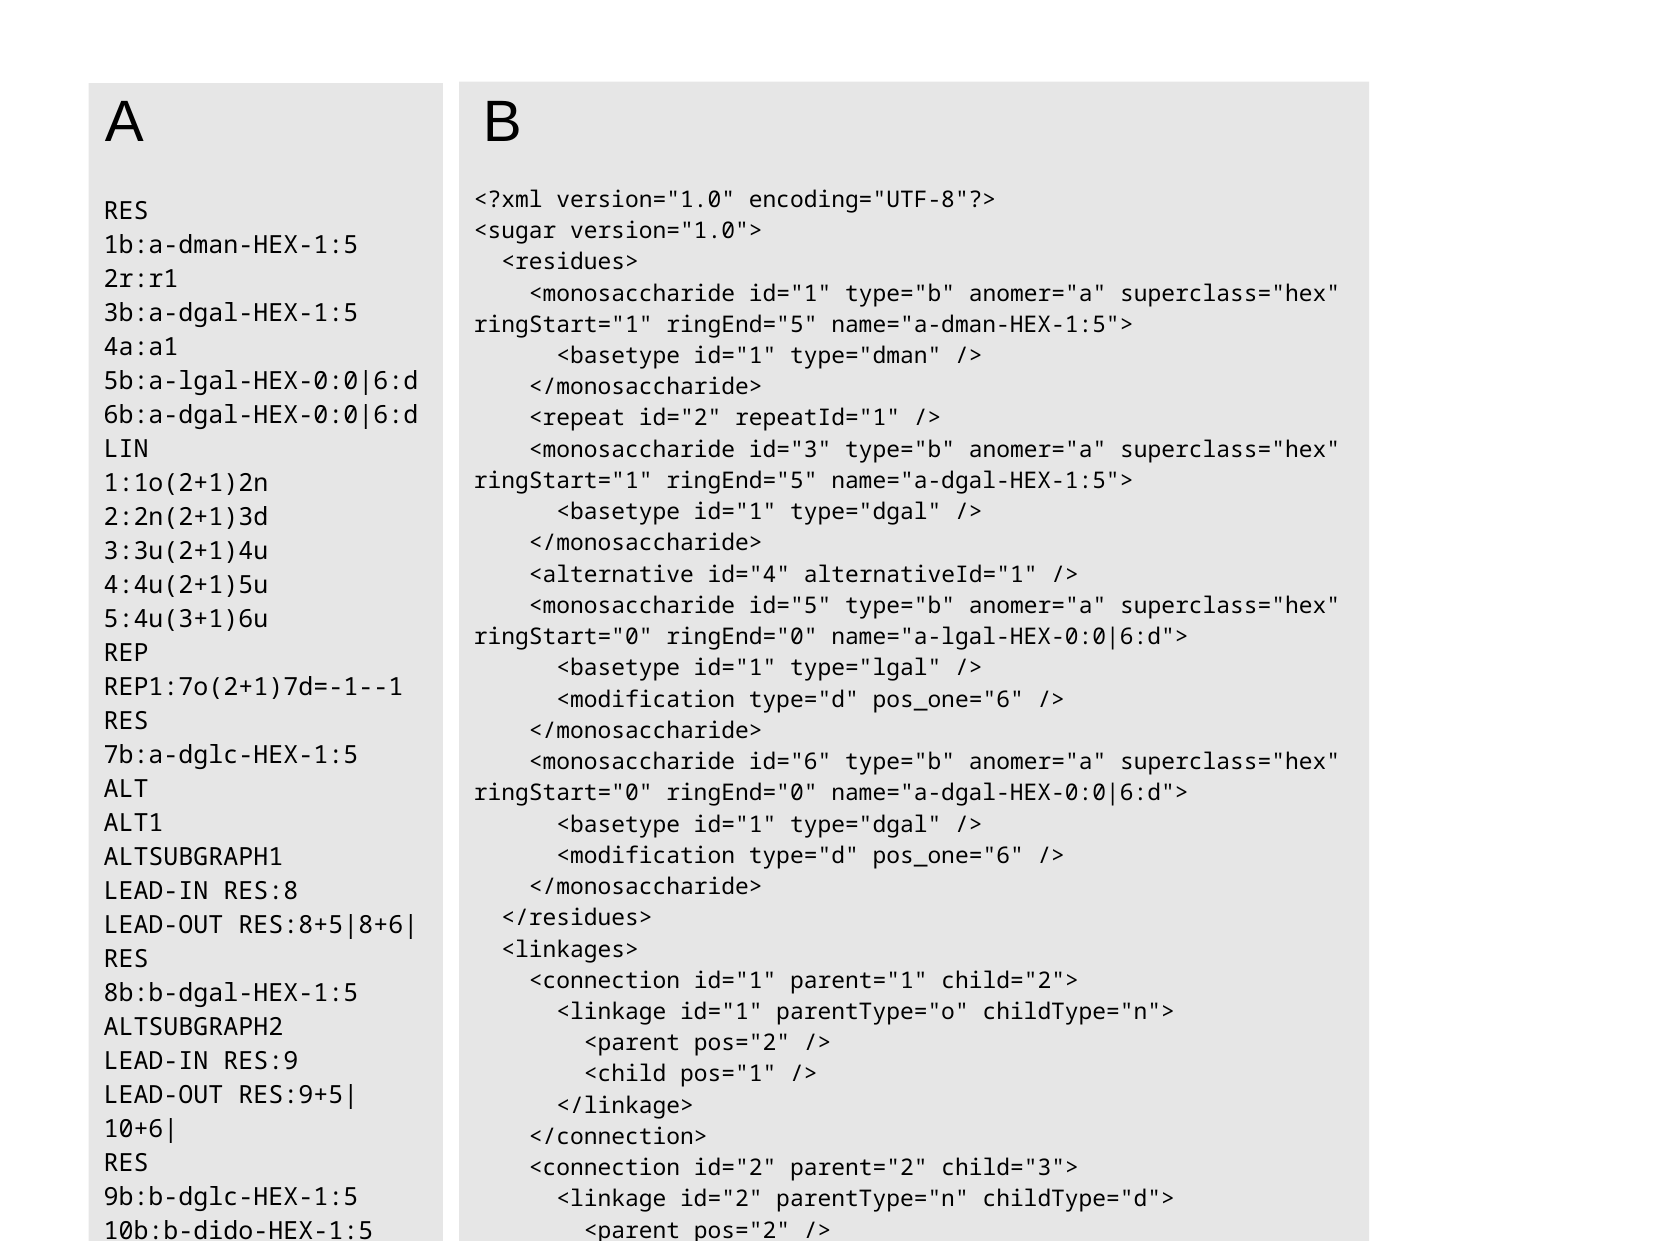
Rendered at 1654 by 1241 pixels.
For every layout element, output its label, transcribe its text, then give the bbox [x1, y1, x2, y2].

text_box <?xml version="1.0" encoding="UTF-8"?> <sugar version="1.0"> <residues> <monosaccharide id="1" type="b" anomer="a" superclass="hex" ringStart="1" ringEnd="5" name="a-dman-HEX-1:5"> <basetype id="1" type="dman" /> </monosaccharide> <repeat id="2" repeatId="1" /> <monosaccharide id="3" type="b" anomer="a" superclass="hex" ringStart="1" ringEnd="5" name="a-dgal-HEX-1:5"> <basetype id="1" type="dgal" /> </monosaccharide> <alternative id="4" alternativeId="1" /> <monosaccharide id="5" type="b" anomer="a" superclass="hex" ringStart="0" ringEnd="0" name="a-lgal-HEX-0:0|6:d"> <basetype id="1" type="lgal" /> <modification type="d" pos_one="6" /> </monosaccharide> <monosaccharide id="6" type="b" anomer="a" superclass="hex" ringStart="0" ringEnd="0" name="a-dgal-HEX-0:0|6:d"> <basetype id="1" type="dgal" /> <modification type="d" pos_one="6" /> </monosaccharide> </residues> <linkages> <connection id="1" parent="1" child="2"> <linkage id="1" parentType="o" childType="n"> <parent pos="2" /> <child pos="1" /> </linkage> </connection> <connection id="2" parent="2" child="3"> <linkage id="2" parentType="n" childType="d"> <parent pos="2" /> <child pos="1" /> </linkage> </connection> <connection id="3" parent="3" child="4"> <linkage id="3" parentType="x" childType="x"> <parent pos="2" /> <child pos="1" /> </linkage> </connection> <connection id="4" parent="4" child="5"> <linkage id="4" parentType="x" childType="x"> <parent pos="2" /> <child pos="1" /> </linkage> </connection> <connection id="5" parent="4" child="6"> <linkage id="5" parentType="x" childType="x"> <parent pos="3" /> <child pos="1" /> </linkage> </connection> </linkages> <repeat> <unit id="1" minOccur="-1" maxOccur="-1"> <residues> <monosaccharide id="7" type="b" anomer="a" superclass="hex" ringStart="1" ringEnd="5" name="a-dglc-HEX-1:5"> <basetype id="1" type="dglc" /> </monosaccharide> </residues> <linkages /> <internalLinkage parent="7" child="7"> <linkage id="6" parentType="o" childType="d"> <parent pos="2" /> <child pos="1" /> </linkage> </internalLinkage> </unit> </repeat> <underDeterminedSubtrees> <tree id="1" probLow="40.0" probUp="60.0"> <residues> <monosaccharide id="8" type="b" anomer="a" superclass="hex" ringStart="0" ringEnd="0" name="a-lgal-HEX-0:0|6:d"> <basetype id="1" type="lgal" /> <modification type="d" pos_one="6" /> </monosaccharide> </residues> <linkages /> <parents> <parent res_id="7" /> </parents> <connection> <linkage id="7" parentType="x" childType="x"> <parent pos="4" /> <child pos="1" /> </linkage> </connection> </tree> <tree id="2" probLow="100.0" probUp="100.0"> <residues> <monosaccharide id="9" type="b" anomer="b" superclass="non" ringStart="0" ringEnd="0" name="b-dgro-dgal-NON-0:0|1:a|2:keto|3:d"> <basetype id="1" type="dgro" /> <basetype id="2" type="dgal" /> <modification type="a" pos_one="1" /> <modification type="keto" pos_one="2" /> <modification type="d" pos_one="3" /> </monosaccharide> <substituent id="10" type="s" name="n-acetyl" /> </residues> <linkages> <connection id="6" parent="9" child="10"> <linkage id="8" parentType="d" childType="n"> <parent pos="5" /> <child pos="1" /> </linkage> </connection> </linkages> <parents> <parent res_id="3" /> <parent res_id="1" /> </parents> <connection> <linkage id="9" parentType="x" childType="x"> <parent pos="2" /> <child pos="1" /> </linkage> </connection> </tree> </underDeterminedSubtrees> <alternative> <unit id="1"> <substructure> <residues> <monosaccharide id="11" type="b" anomer="b" superclass="hex" ringStart="1" ringEnd="5" name="b-dgal-HEX-1:5"> <basetype id="1" type="dgal" /> </monosaccharide> </residues> <linkages /> <lead_in residue_id="11" /> <lead_out residue_id="11" connected_to="5" /> <lead_out residue_id="11" connected_to="6" /> </substructure> <substructure> <residues> <monosaccharide id="12" type="b" anomer="b" superclass="hex" ringStart="1" ringEnd="5" name="b-dglc-HEX-1:5"> <basetype id="1" type="dglc" /> </monosaccharide> <monosaccharide id="13" type="b" anomer="b" superclass="hex" ringStart="1" ringEnd="5" name="b-dido-HEX-1:5"> <basetype id="1" type="dido" /> </monosaccharide> </residues> <linkages> <connection id="7" parent="12" child="13"> <linkage id="10" parentType="o" childType="d"> <parent pos="2" /> <child pos="1" /> </linkage> </connection> </linkages> <lead_in residue_id="12" /> <lead_out residue_id="12" connected_to="5" /> <lead_out residue_id="13" connected_to="6" /> </substructure> </unit> </alternative> </sugar> [459, 81, 1370, 1241]
text_box RES 1b:a-dman-HEX-1:5 2r:r1 3b:a-dgal-HEX-1:5 4a:a1 5b:a-lgal-HEX-0:0|6:d 6b:a-dgal-HEX-0:0|6:d LIN 1:1o(2+1)2n 2:2n(2+1)3d 3:3u(2+1)4u 4:4u(2+1)5u 5:4u(3+1)6u REP REP1:7o(2+1)7d=-1--1 RES 7b:a-dglc-HEX-1:5 ALT ALT1 ALTSUBGRAPH1 LEAD-IN RES:8 LEAD-OUT RES:8+5|8+6| RES 8b:b-dgal-HEX-1:5 ALTSUBGRAPH2 LEAD-IN RES:9 LEAD-OUT RES:9+5|10+6| RES 9b:b-dglc-HEX-1:5 10b:b-dido-HEX-1:5 LIN 6:9u(2+1)10u [88, 83, 443, 1143]
text_box A [90, 80, 159, 210]
text_box B [468, 80, 537, 211]
